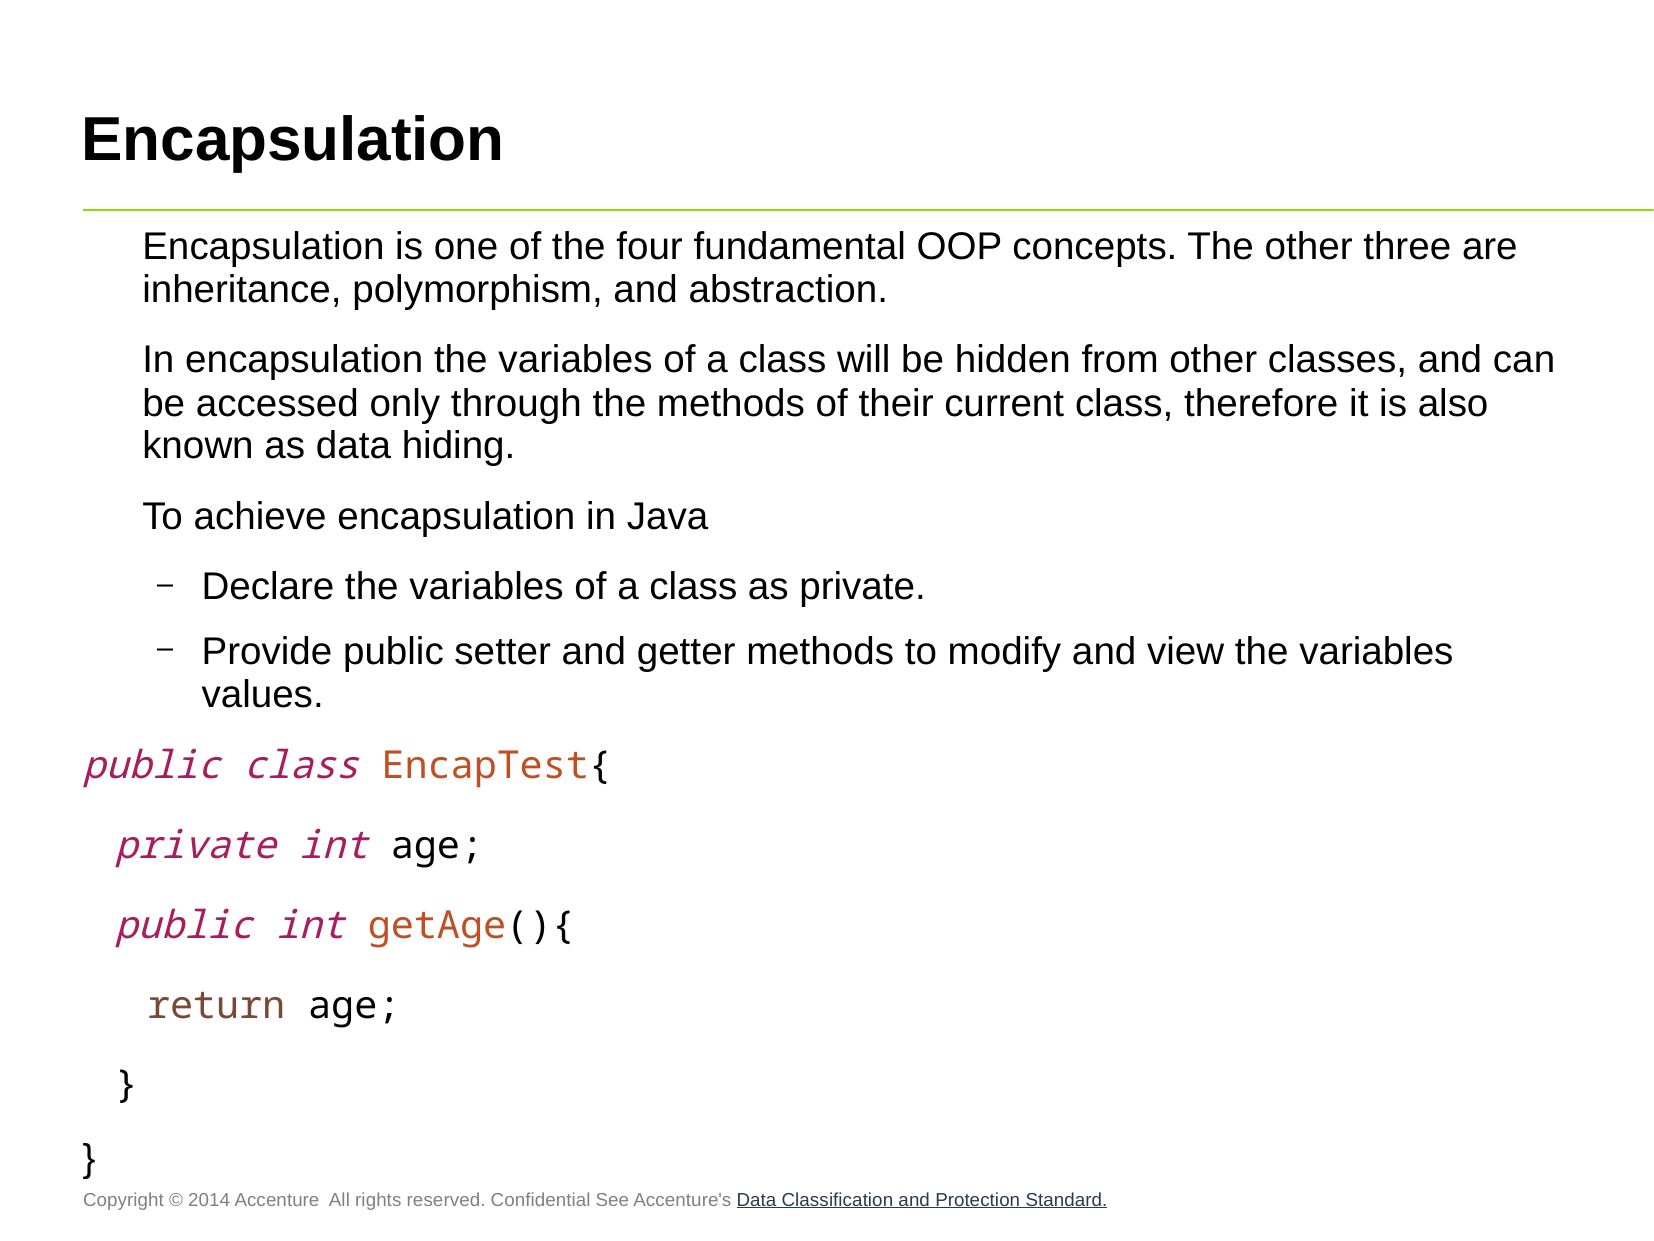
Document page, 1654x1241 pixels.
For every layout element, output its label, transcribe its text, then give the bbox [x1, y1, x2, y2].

title Encapsulation [81, 68, 1654, 211]
list Encapsulation is one of the four fundamental OOP concepts. The other three are inheritance, polymorphism, and abstraction. In encapsulation the variables of a class will be hidden from other classes, and can be accessed only through the methods of their current class, therefore it is also known as data hiding. To achieve encapsulation in Java Declare the variables of a class as private. Provide public setter and getter methods to modify and view the variables values. public class EncapTest{ private int age; public int getAge(){ return age; } } [82, 225, 1571, 1186]
